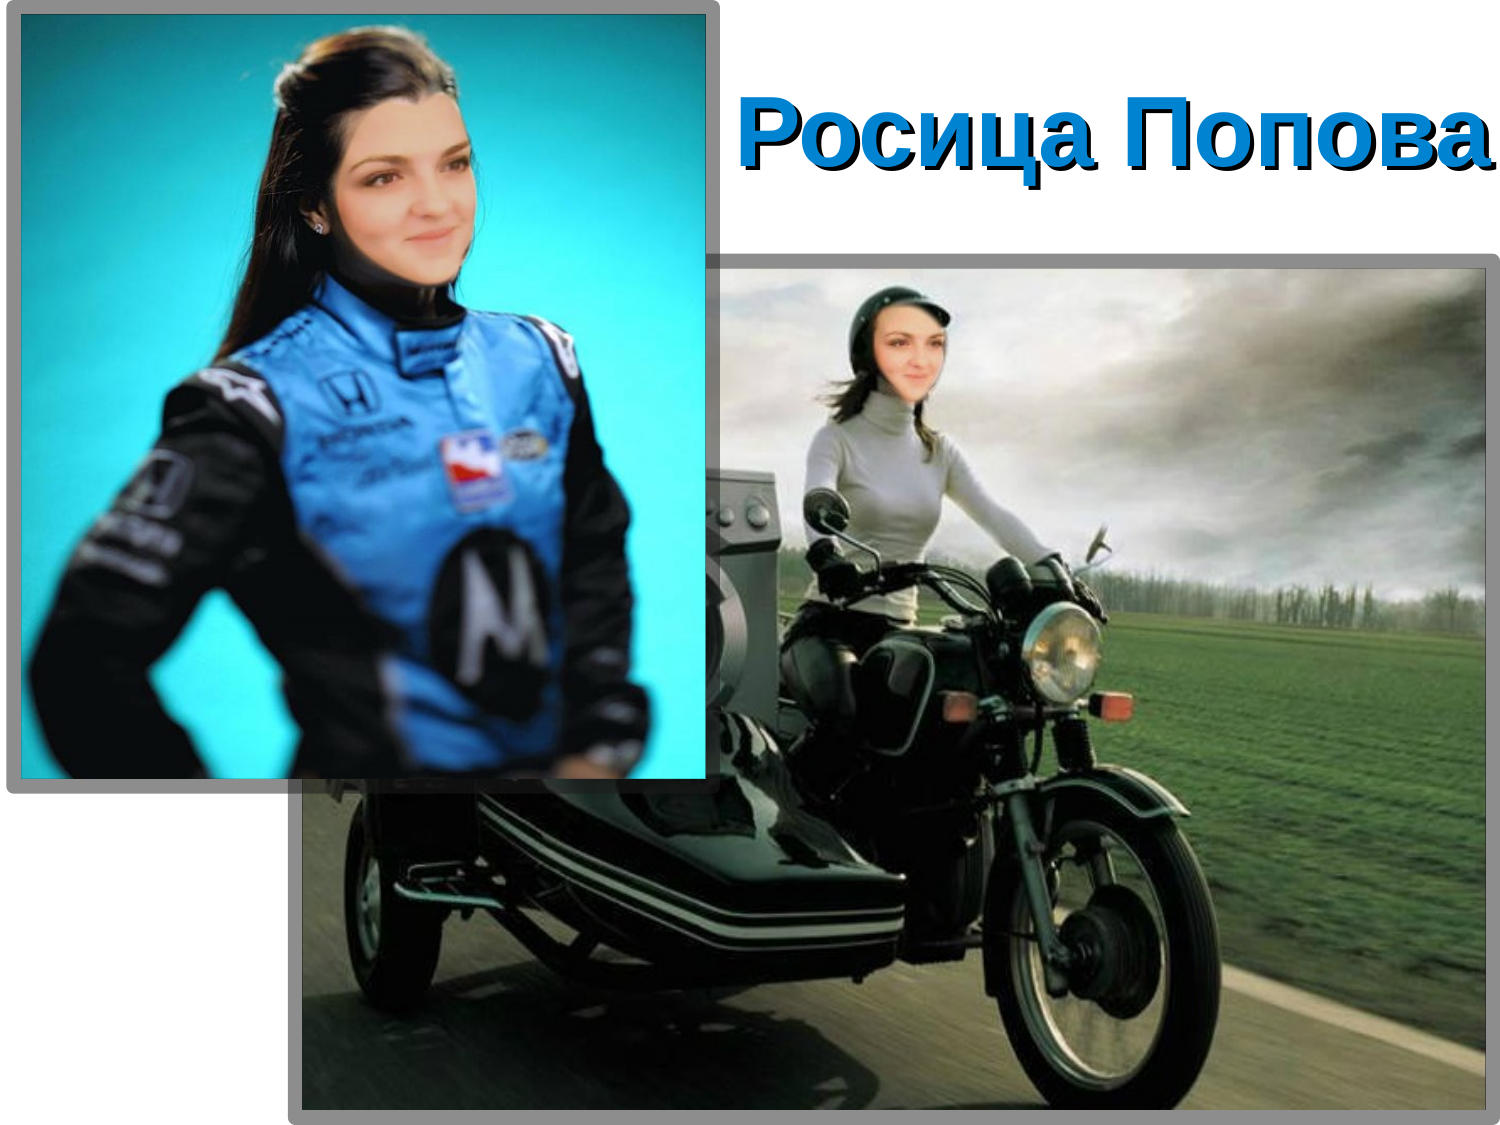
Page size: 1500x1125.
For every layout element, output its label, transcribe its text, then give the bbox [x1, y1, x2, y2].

picture [21, 15, 706, 779]
text_box Росица Попова [720, 68, 1500, 196]
picture [302, 268, 1486, 1111]
